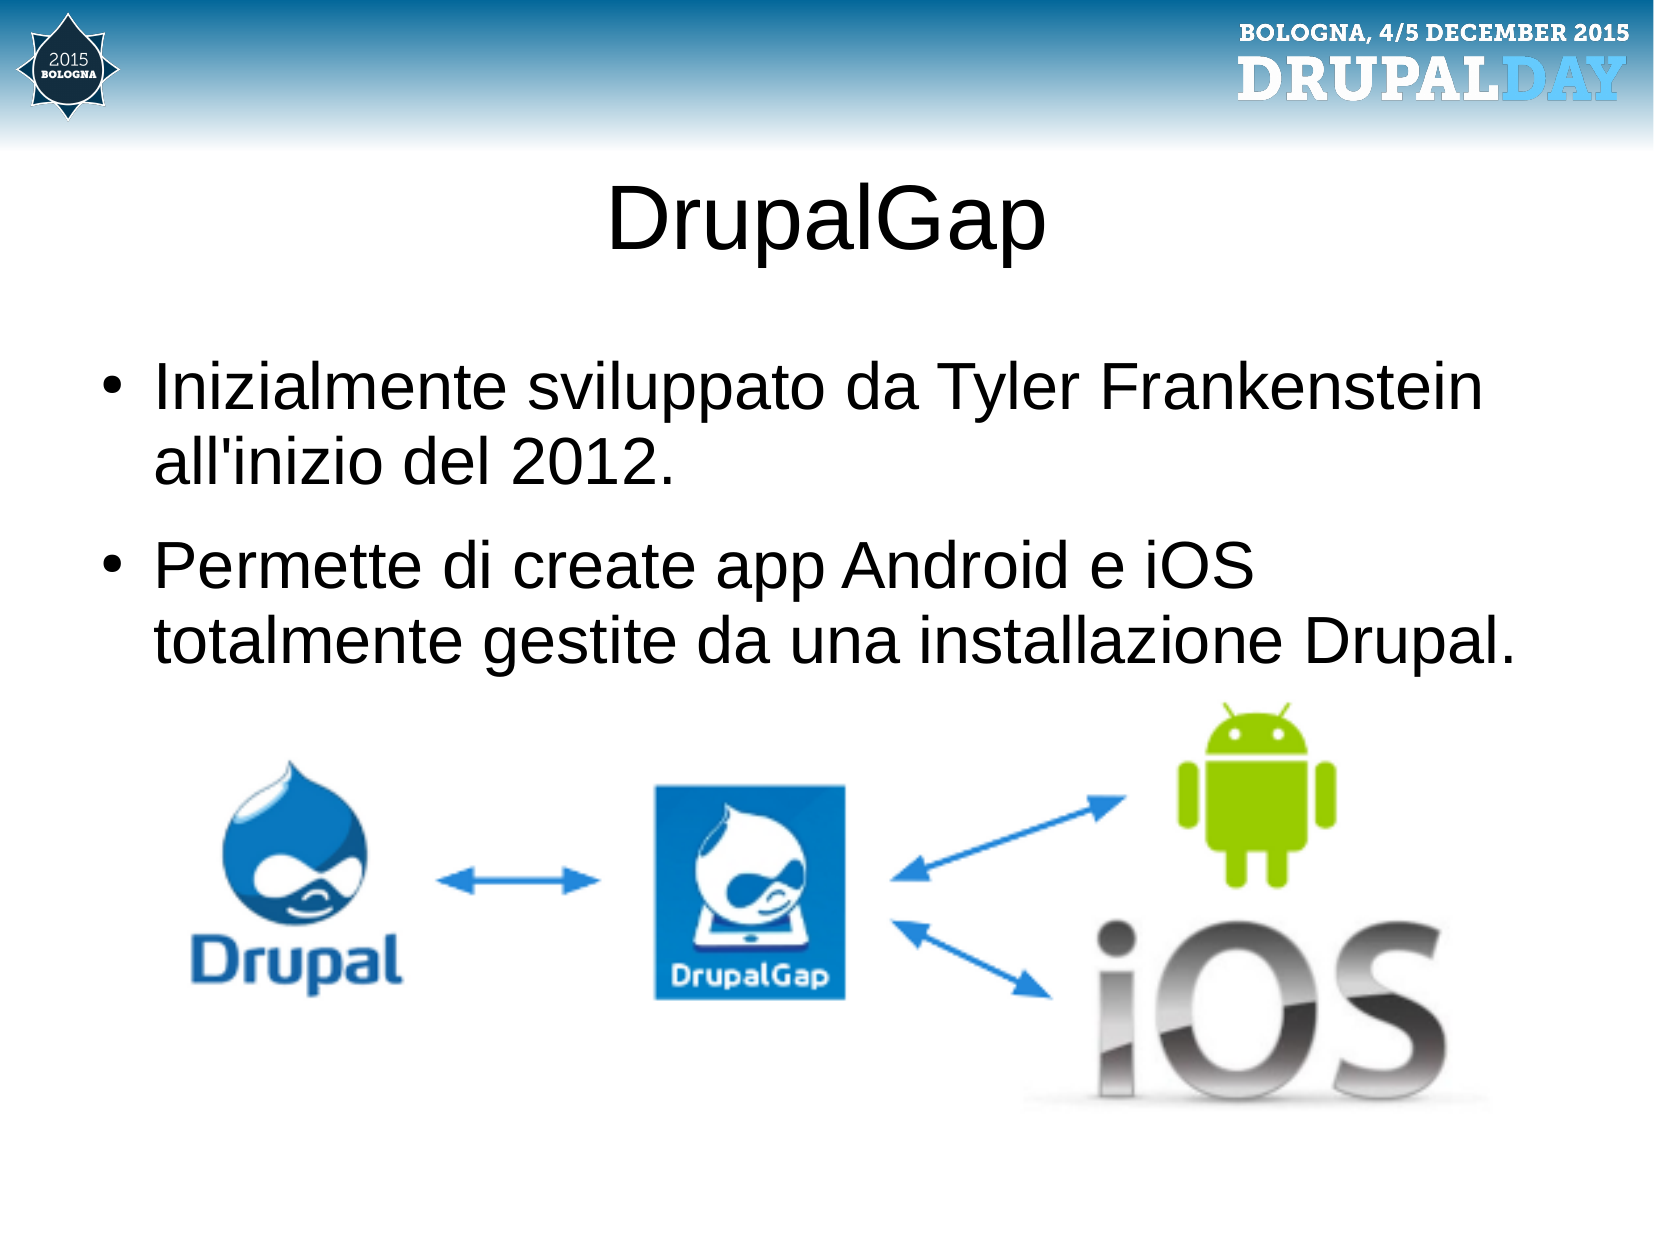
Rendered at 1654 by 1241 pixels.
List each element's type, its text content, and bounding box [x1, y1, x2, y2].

picture [1238, 23, 1629, 101]
list Inizialmente sviluppato da Tyler Frankenstein all'inizio del 2012. Permette di create app Android e iOS totalmente gestite da una installazione Drupal. [82, 349, 1571, 1153]
title DrupalGap [82, 114, 1571, 322]
picture [15, 12, 121, 122]
picture [150, 693, 1495, 1114]
